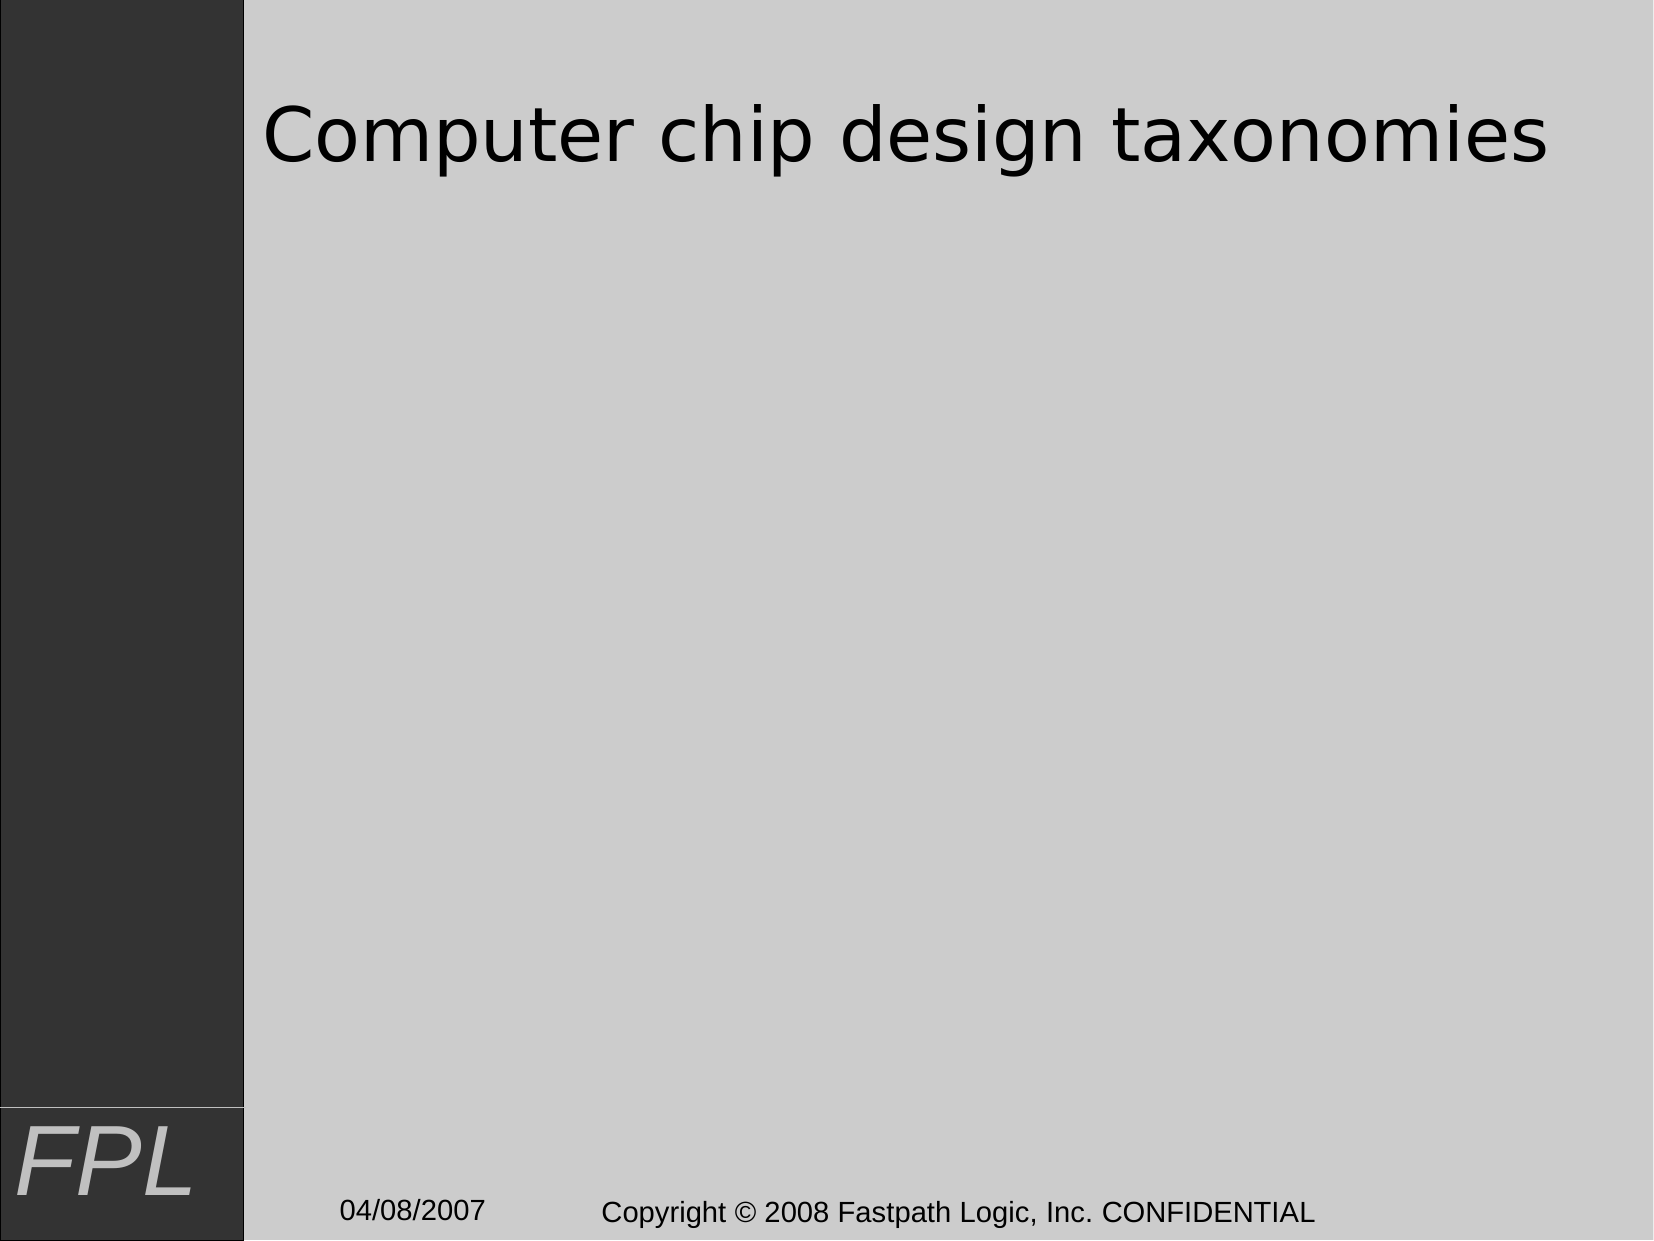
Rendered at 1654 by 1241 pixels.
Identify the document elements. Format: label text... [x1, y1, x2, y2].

list [126, 219, 1566, 1133]
title Computer chip design taxonomies [200, 47, 1613, 226]
